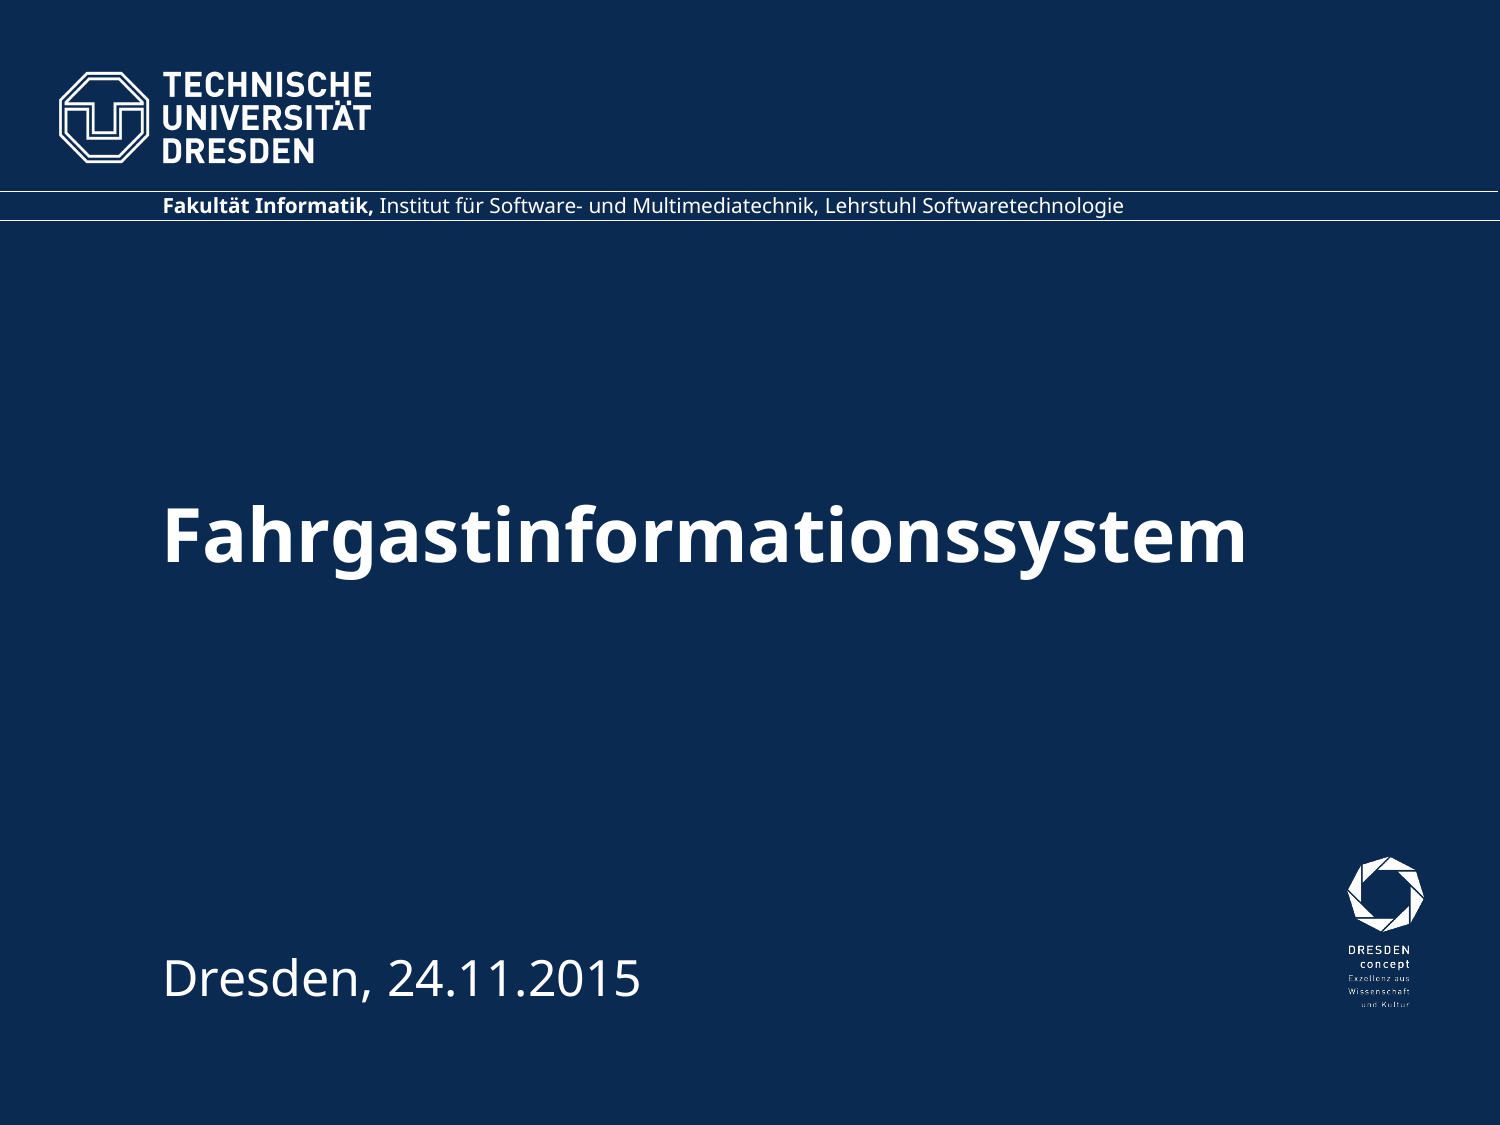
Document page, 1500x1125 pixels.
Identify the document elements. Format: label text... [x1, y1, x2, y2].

picture [58, 71, 371, 164]
title Fahrgastinformationssystem [161, 442, 1393, 633]
subtitle Dresden, 24.11.2015 [162, 924, 1388, 1038]
picture [1347, 856, 1424, 1007]
text_box Fakultät Informatik, Institut für Software- und Multimediatechnik, Lehrstuhl Softwaretechnologie [162, 196, 1388, 222]
